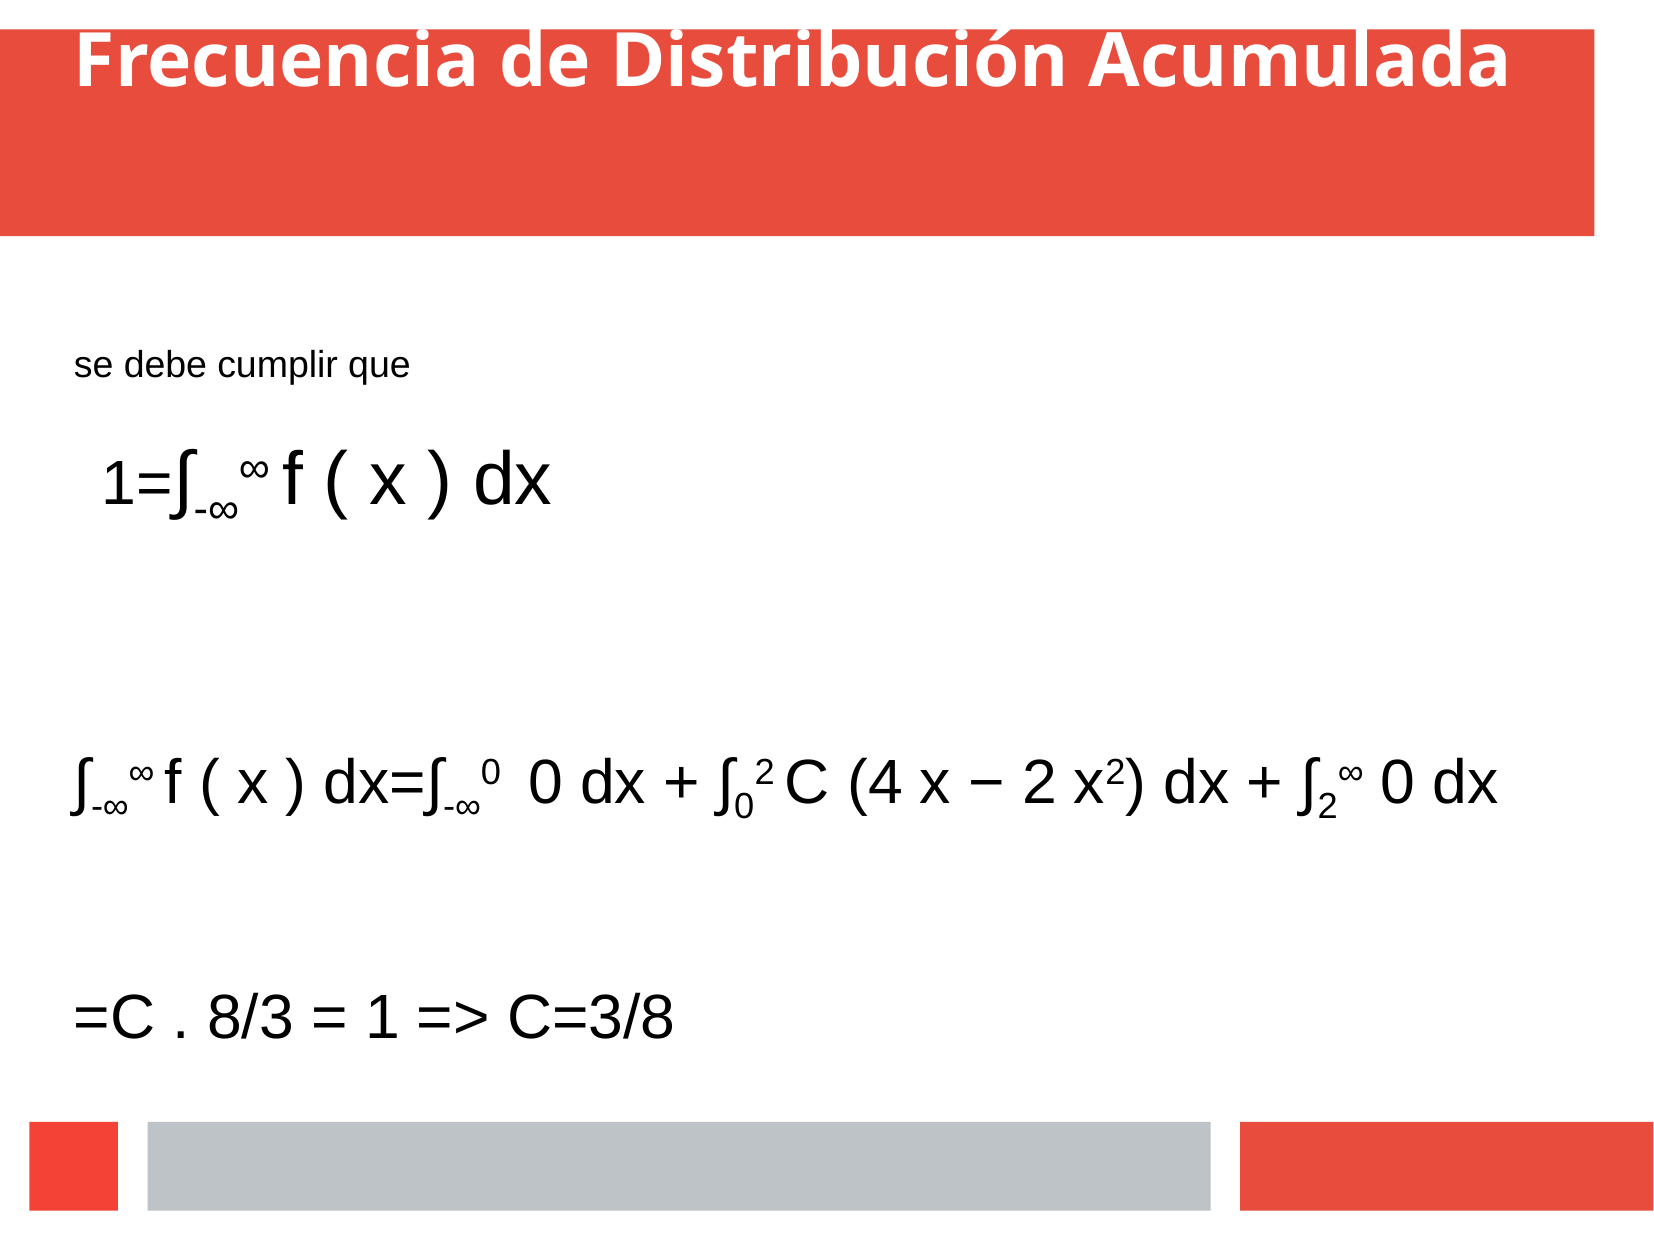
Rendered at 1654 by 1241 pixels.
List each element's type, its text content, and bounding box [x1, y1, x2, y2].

list se debe cumplir que 1=∫-∞∞ f ( x ) dx [59, 324, 794, 691]
list ∫-∞∞ f ( x ) dx=∫-∞0 0 dx + ∫02 C (4 x − 2 x2) dx + ∫2∞ 0 dx =C . 8/3 = 1 => C=3/8 [59, 725, 1565, 1092]
title Frecuencia de Distribución Acumulada [59, 59, 1595, 207]
